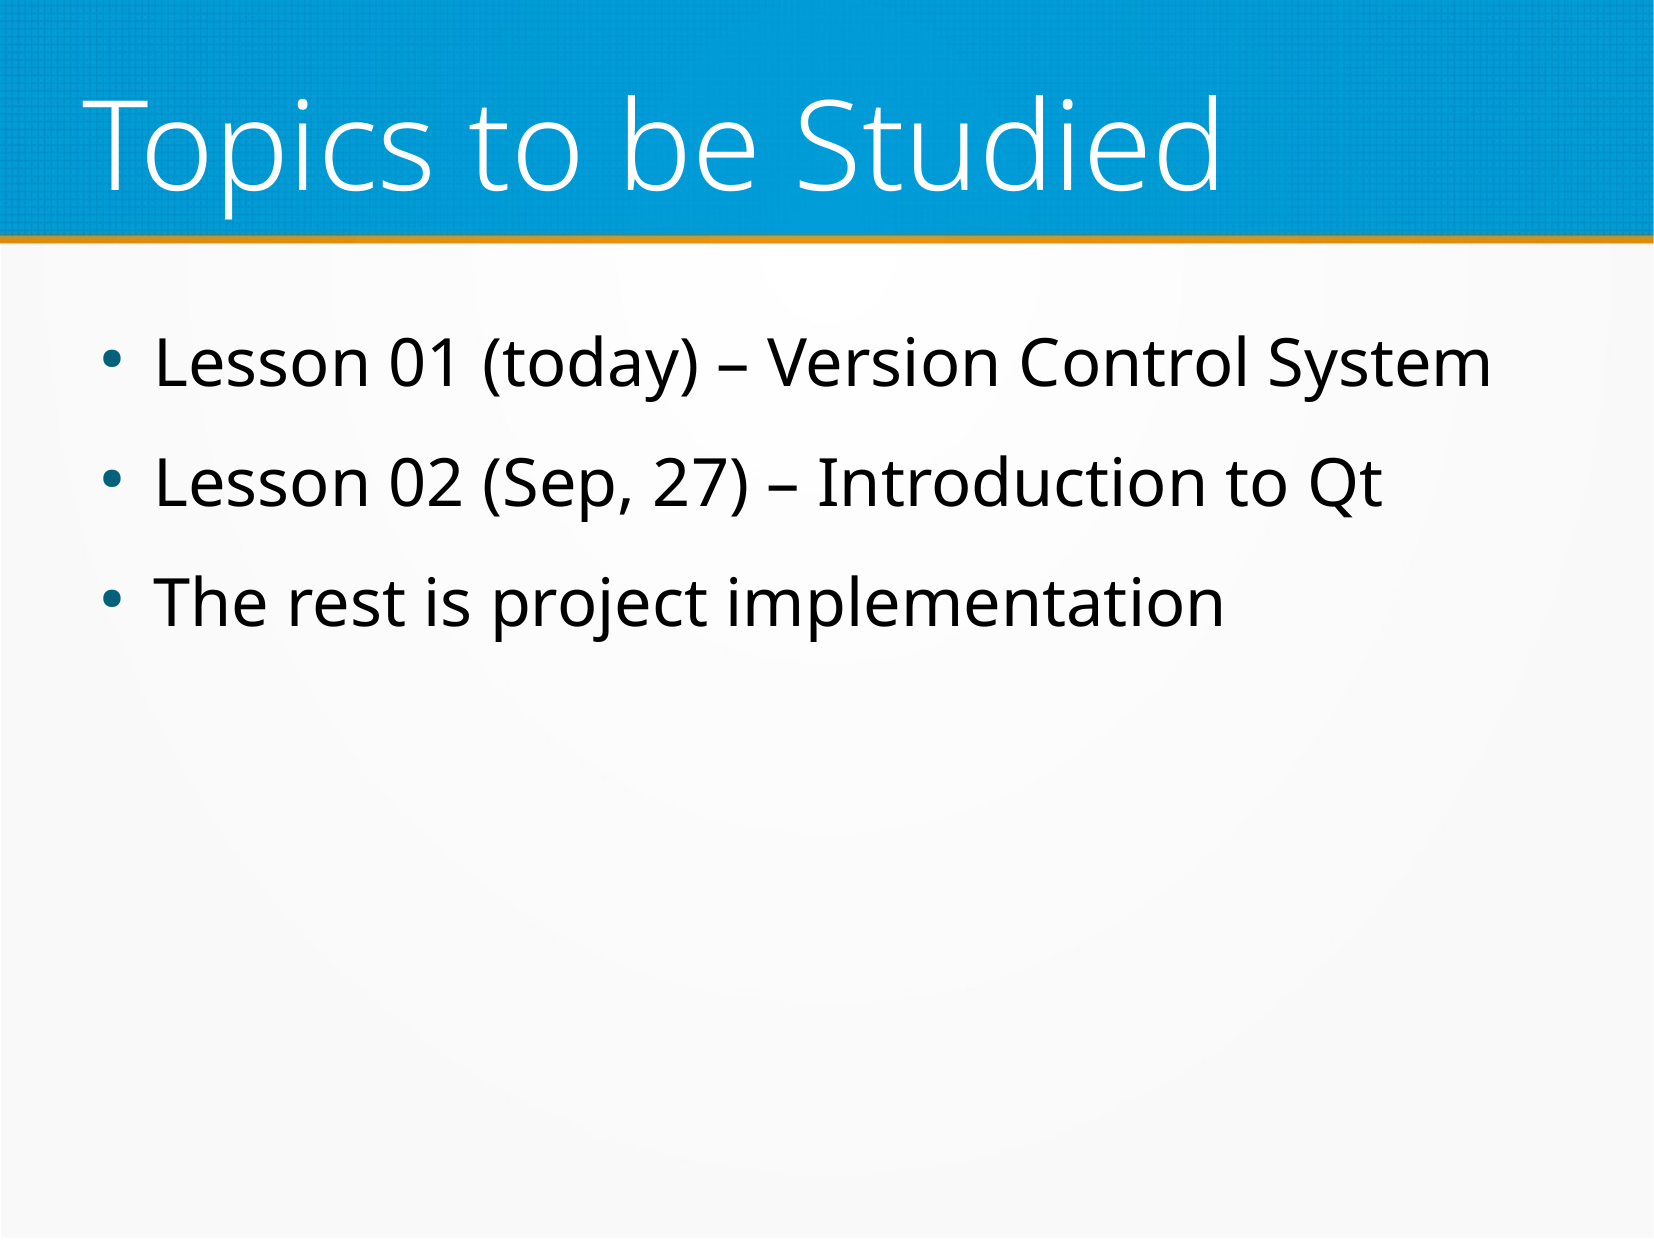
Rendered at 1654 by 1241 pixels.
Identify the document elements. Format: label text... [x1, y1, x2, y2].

list Lesson 01 (today) – Version Control System Lesson 02 (Sep, 27) – Introduction to Qt The rest is project implementation [82, 315, 1563, 1081]
picture [0, 233, 1654, 1241]
title Topics to be Studied [82, 19, 1571, 227]
